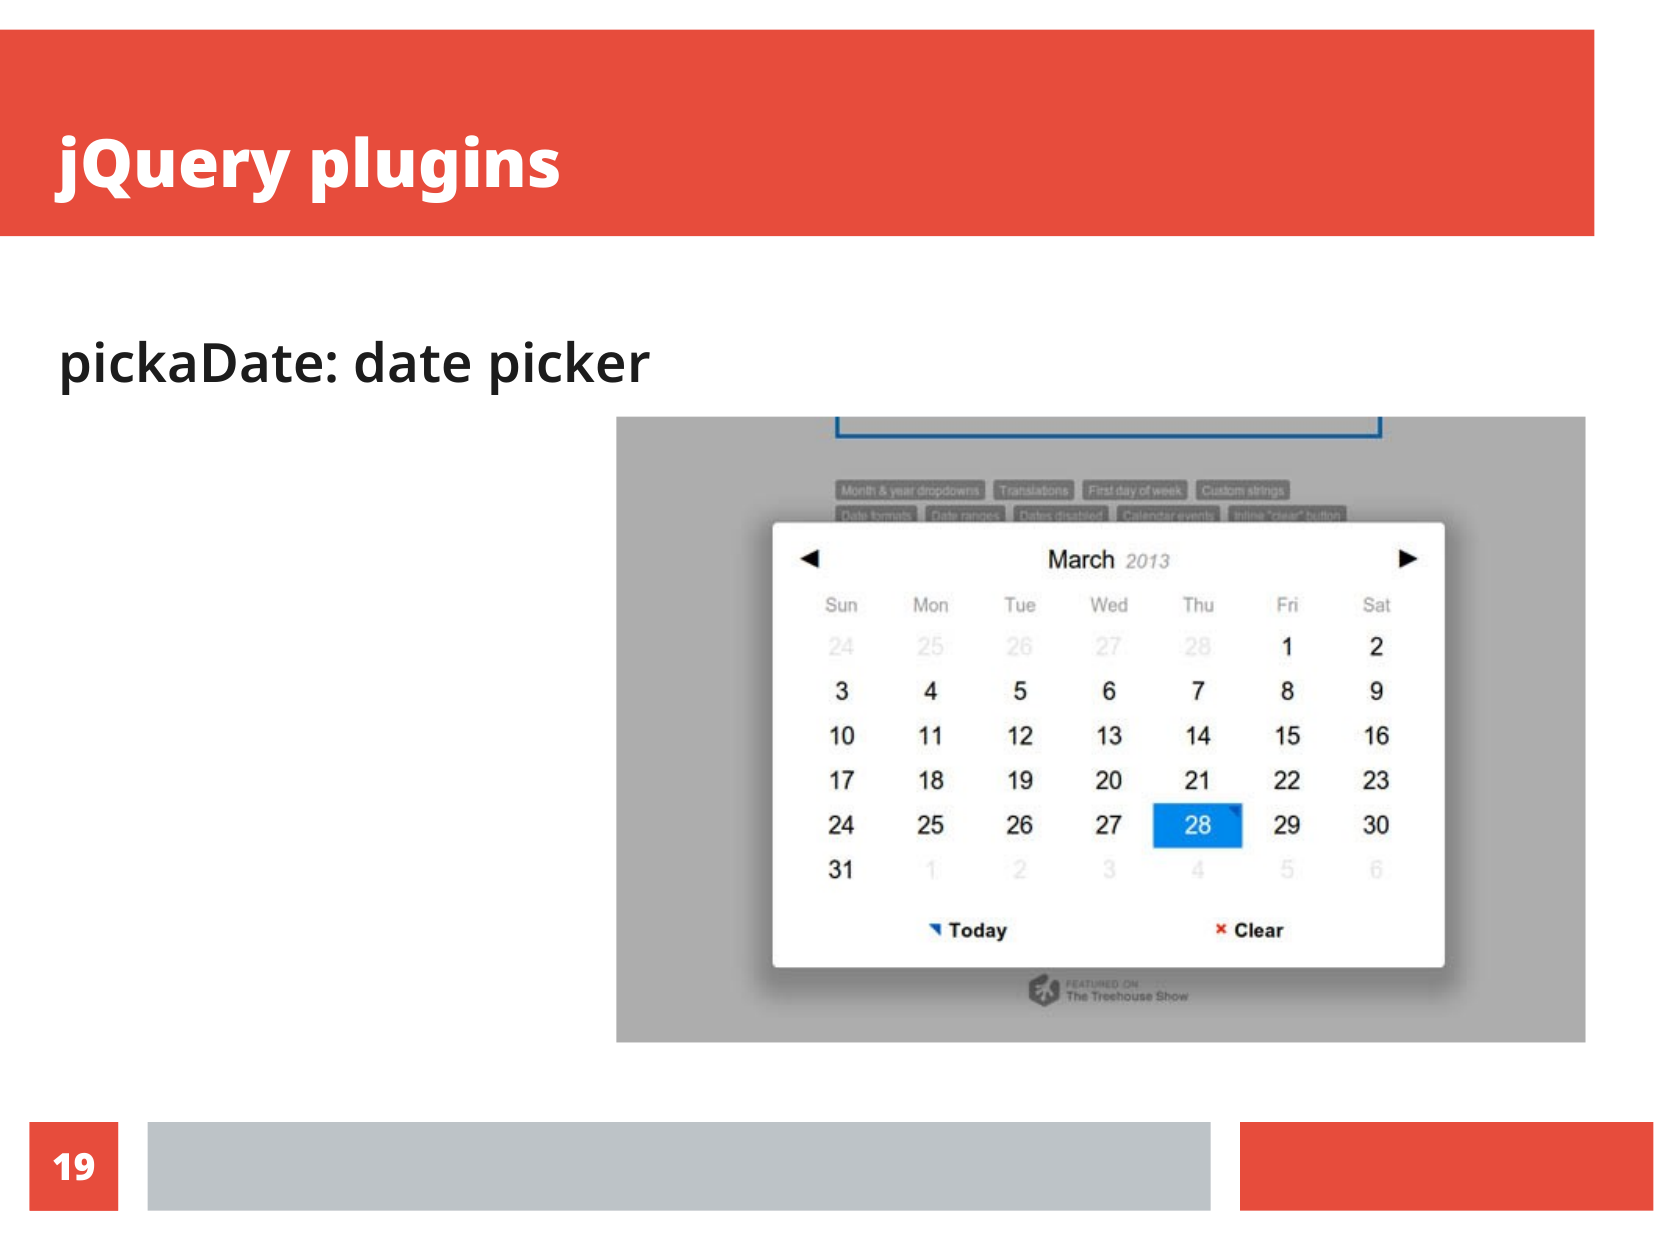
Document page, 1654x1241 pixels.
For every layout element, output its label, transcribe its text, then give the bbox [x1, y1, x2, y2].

picture [590, 392, 1603, 1074]
list pickaDate: date picker [59, 324, 1565, 1093]
title jQuery plugins [59, 59, 1595, 207]
